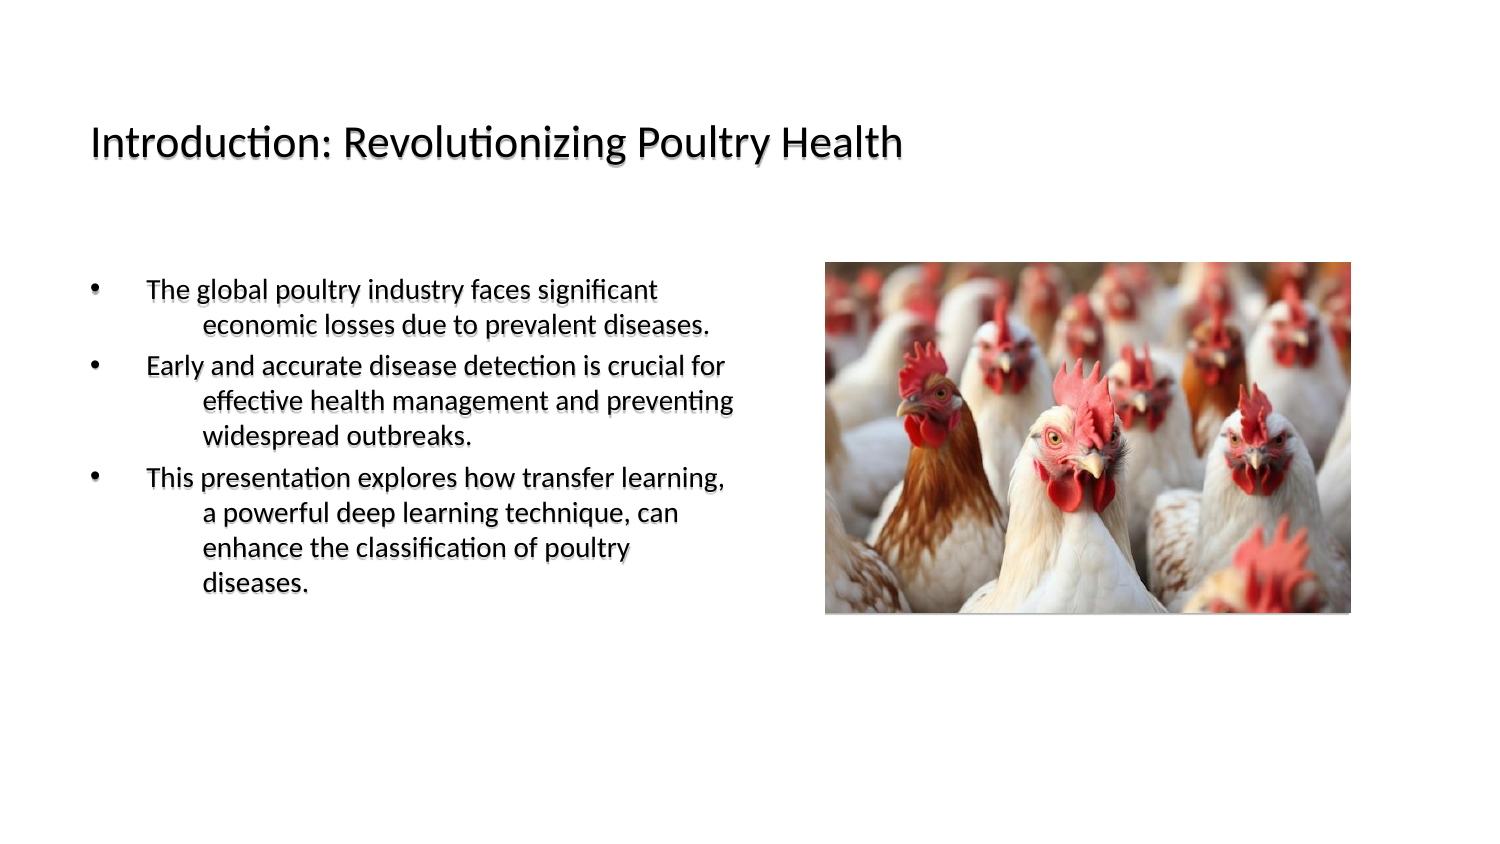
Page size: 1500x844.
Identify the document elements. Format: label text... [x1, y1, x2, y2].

picture [825, 262, 1351, 613]
list The global poultry industry faces significant economic losses due to prevalent diseases. Early and accurate disease detection is crucial for effective health management and preventing widespread outbreaks. This presentation explores how transfer learning, a powerful deep learning technique, can enhance the classification of poultry diseases. [75, 262, 751, 844]
title Introduction: Revolutionizing Poultry Health [75, 45, 1426, 233]
